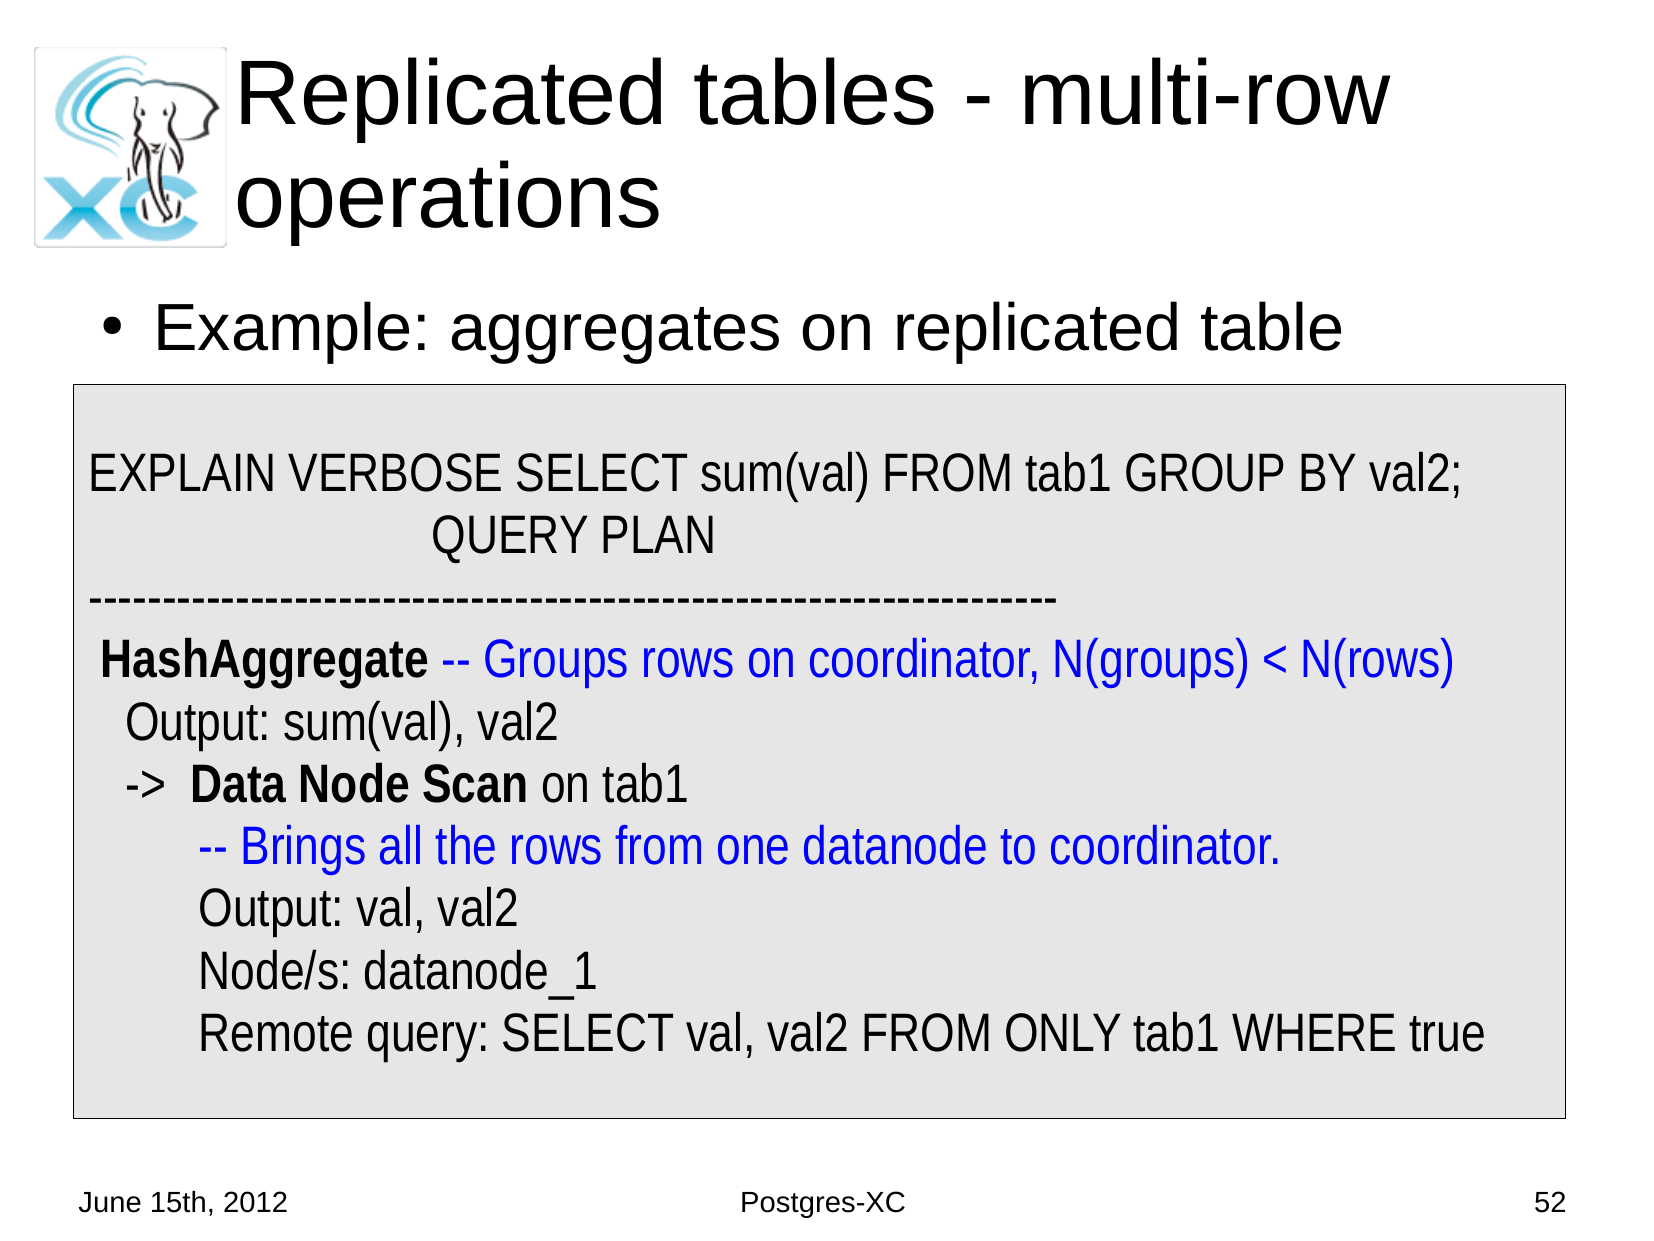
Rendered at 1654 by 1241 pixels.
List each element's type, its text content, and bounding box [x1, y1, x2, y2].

list Example: aggregates on replicated table [82, 290, 1571, 382]
text_box EXPLAIN VERBOSE SELECT sum(val) FROM tab1 GROUP BY val2; QUERY PLAN ------------------------------------------------------------------ HashAggregate -- Groups rows on coordinator, N(groups) < N(rows) Output: sum(val), val2 -> Data Node Scan on tab1 -- Brings all the rows from one datanode to coordinator. Output: val, val2 Node/s: datanode_1 Remote query: SELECT val, val2 FROM ONLY tab1 WHERE true [73, 384, 1566, 1119]
title Replicated tables - multi-row operations [234, 41, 1599, 247]
picture [34, 47, 227, 248]
